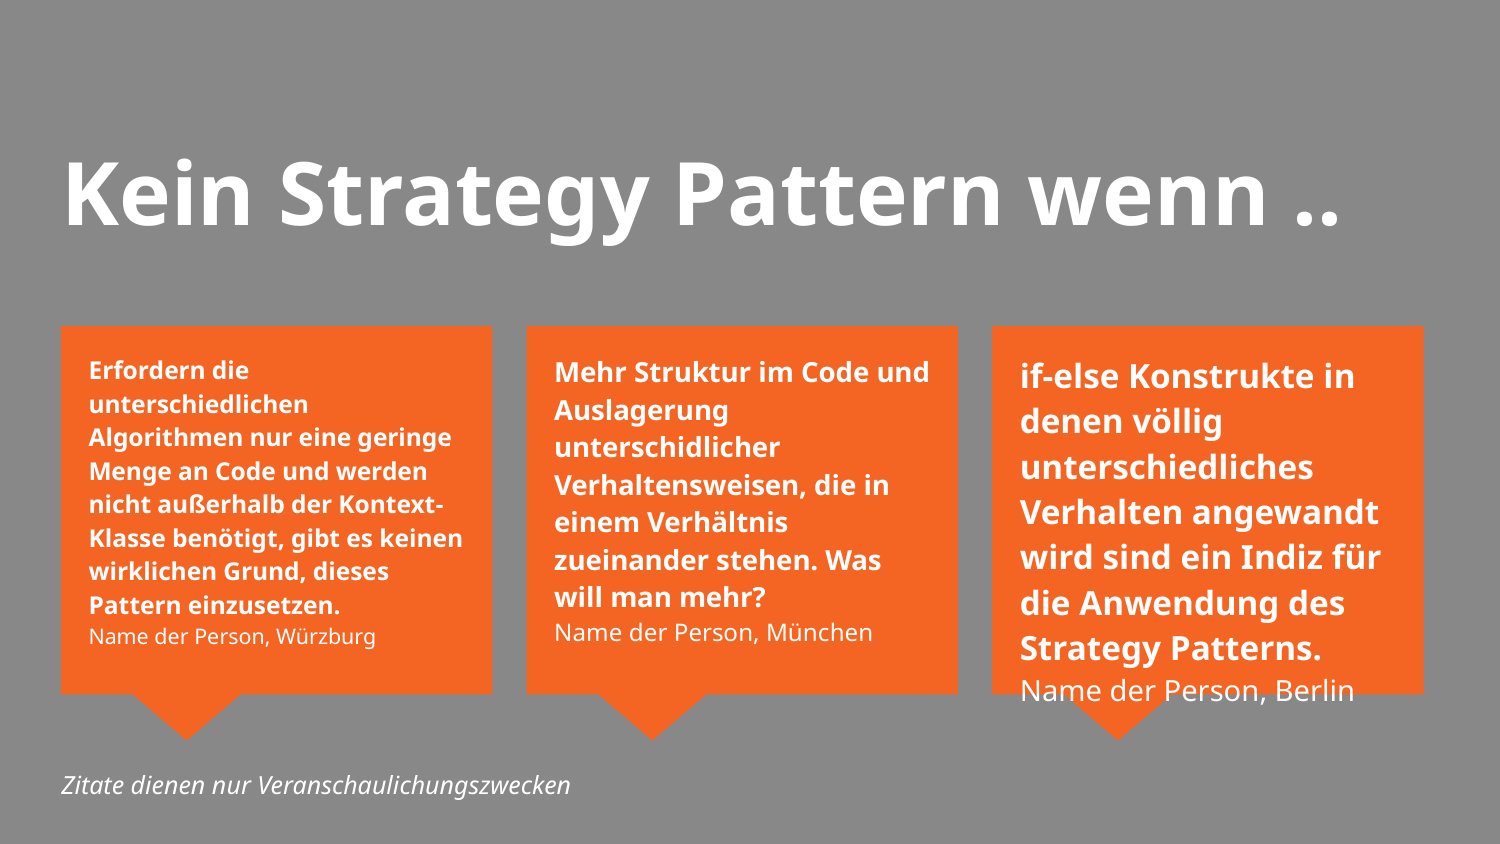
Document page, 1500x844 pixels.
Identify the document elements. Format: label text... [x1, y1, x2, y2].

text_box [60, 326, 493, 741]
text_box [992, 326, 1424, 695]
text_box [526, 326, 958, 741]
title Mehr Struktur im Code und Auslagerung unterschidlicher Verhaltensweisen, die in einem Verhältnis zueinander stehen. Was will man mehr? Name der Person, München [539, 338, 947, 668]
title Erfordern die unterschiedlichen Algorithmen nur eine geringe Menge an Code und werden nicht außerhalb der Kontext-Klasse benötigt, gibt es keinen wirklichen Grund, dieses Pattern einzusetzen. Name der Person, Würzburg [73, 338, 481, 668]
title Kein Strategy Pattern wenn .. [46, 116, 1461, 285]
text_box Zitate dienen nur Veranschaulichungszwecken [46, 763, 1071, 806]
title if-else Konstrukte in denen völlig unterschiedliches Verhalten angewandt wird sind ein Indiz für die Anwendung des Strategy Patterns. Name der Person, Berlin [1004, 338, 1412, 737]
text_box [1113, 737, 1123, 741]
